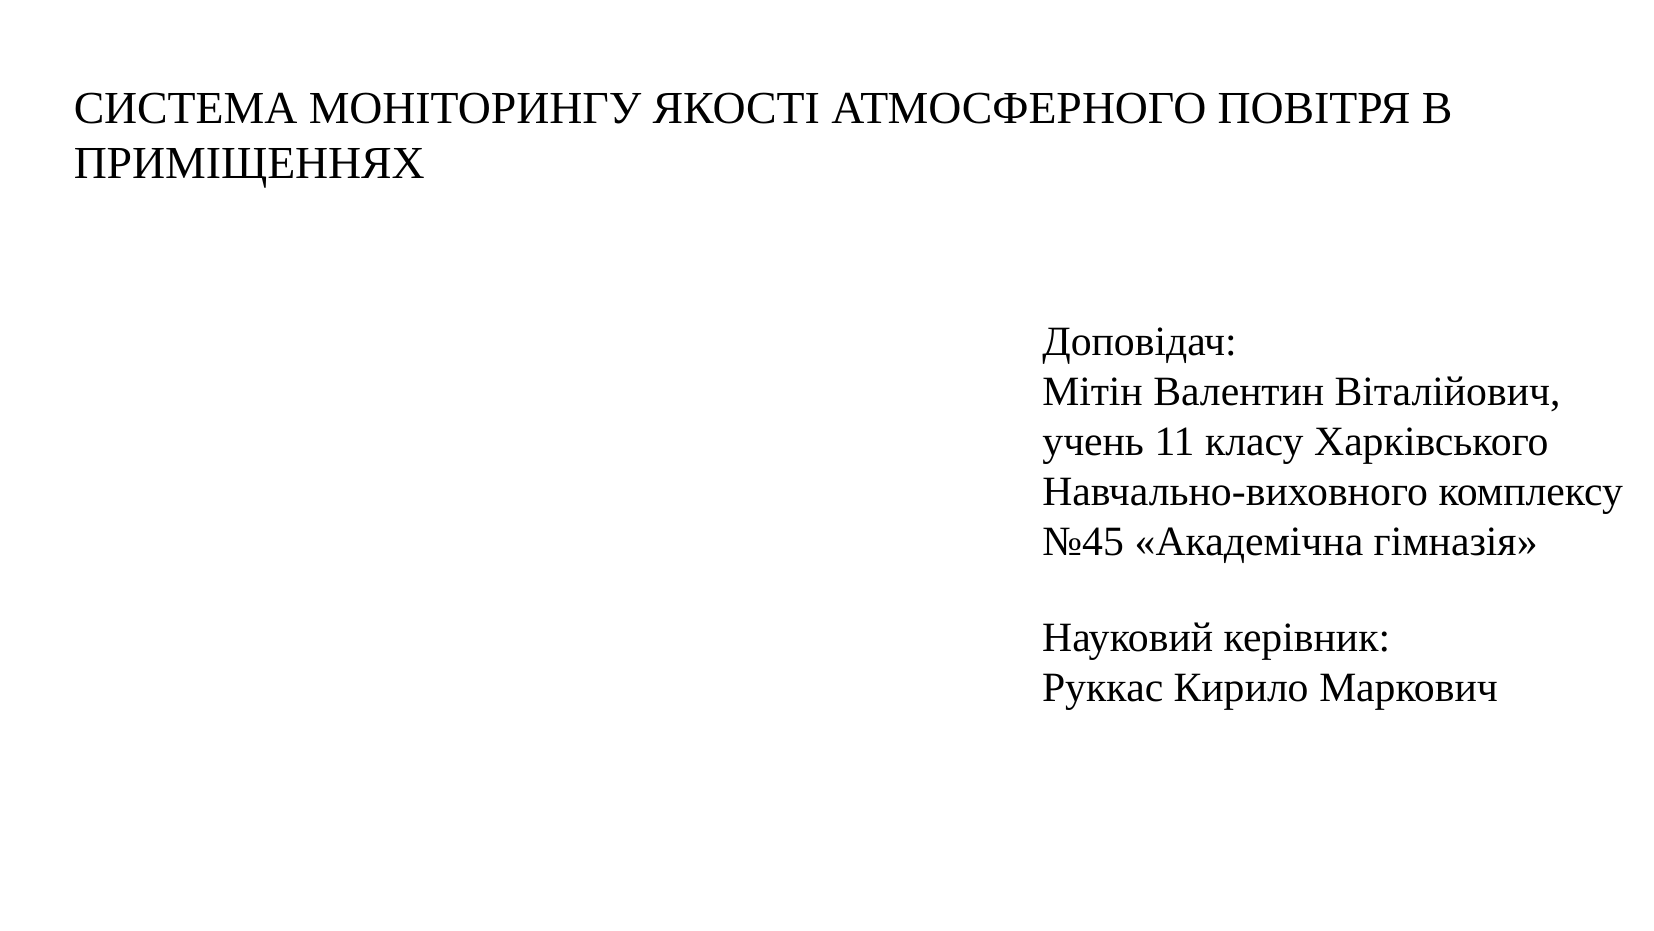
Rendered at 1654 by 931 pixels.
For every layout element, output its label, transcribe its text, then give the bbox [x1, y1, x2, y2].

text_box СИСТЕМА МОНІТОРИНГУ ЯКОСТІ АТМОСФЕРНОГО ПОВІТРЯ В ПРИМІЩЕННЯХ [59, 70, 1594, 196]
text_box Доповідач: Мітін Валентин Віталійович, учень 11 класу Харківського Навчально-виховного комплексу №45 «Академічна гімназія» [1027, 306, 1653, 572]
text_box Науковий керівник: Руккас Кирило Маркович [1027, 602, 1523, 718]
